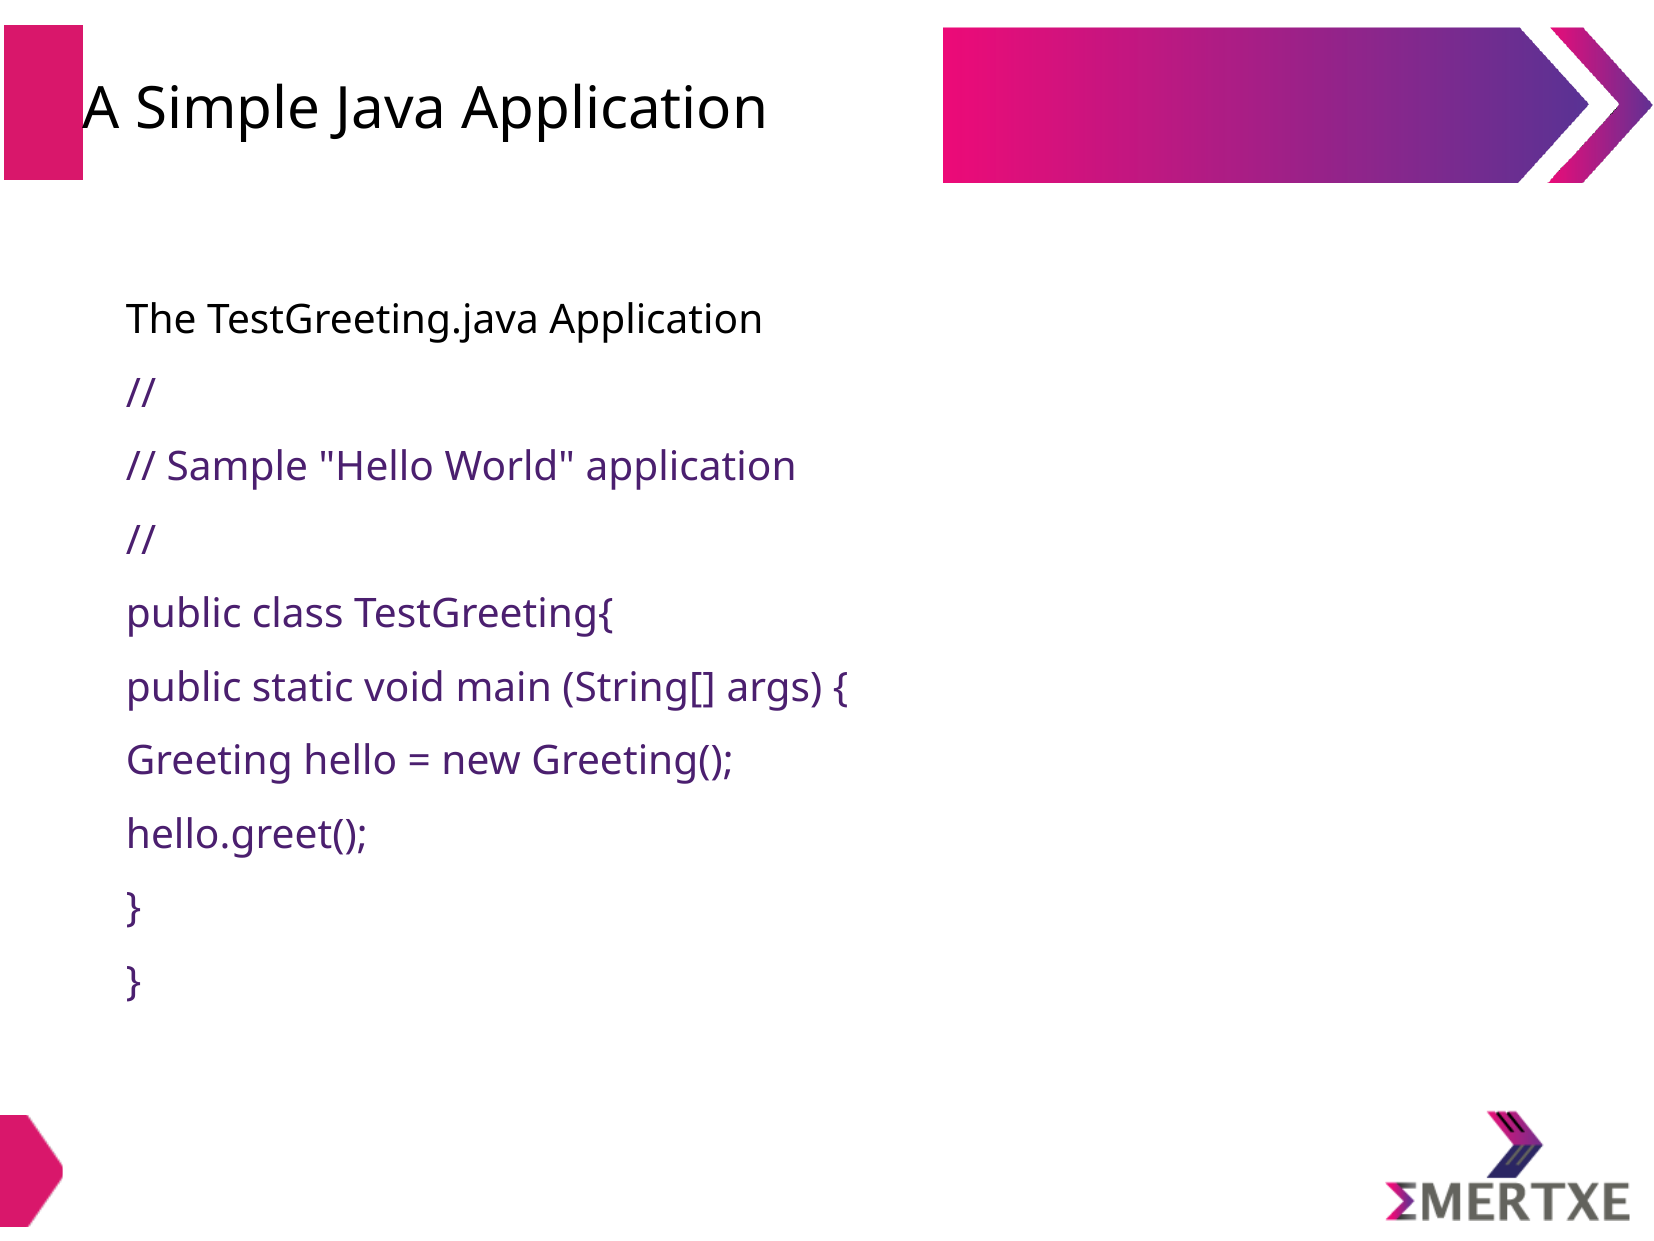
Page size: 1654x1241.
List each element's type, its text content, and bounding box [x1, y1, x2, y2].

picture [1385, 1107, 1631, 1221]
list The TestGreeting.java Application // // Sample "Hello World" application // public class TestGreeting{ public static void main (String[] args) { Greeting hello = new Greeting(); hello.greet(); } } [82, 290, 1571, 1010]
title A Simple Java Application [82, 2, 1571, 210]
picture [1571, 27, 1653, 183]
